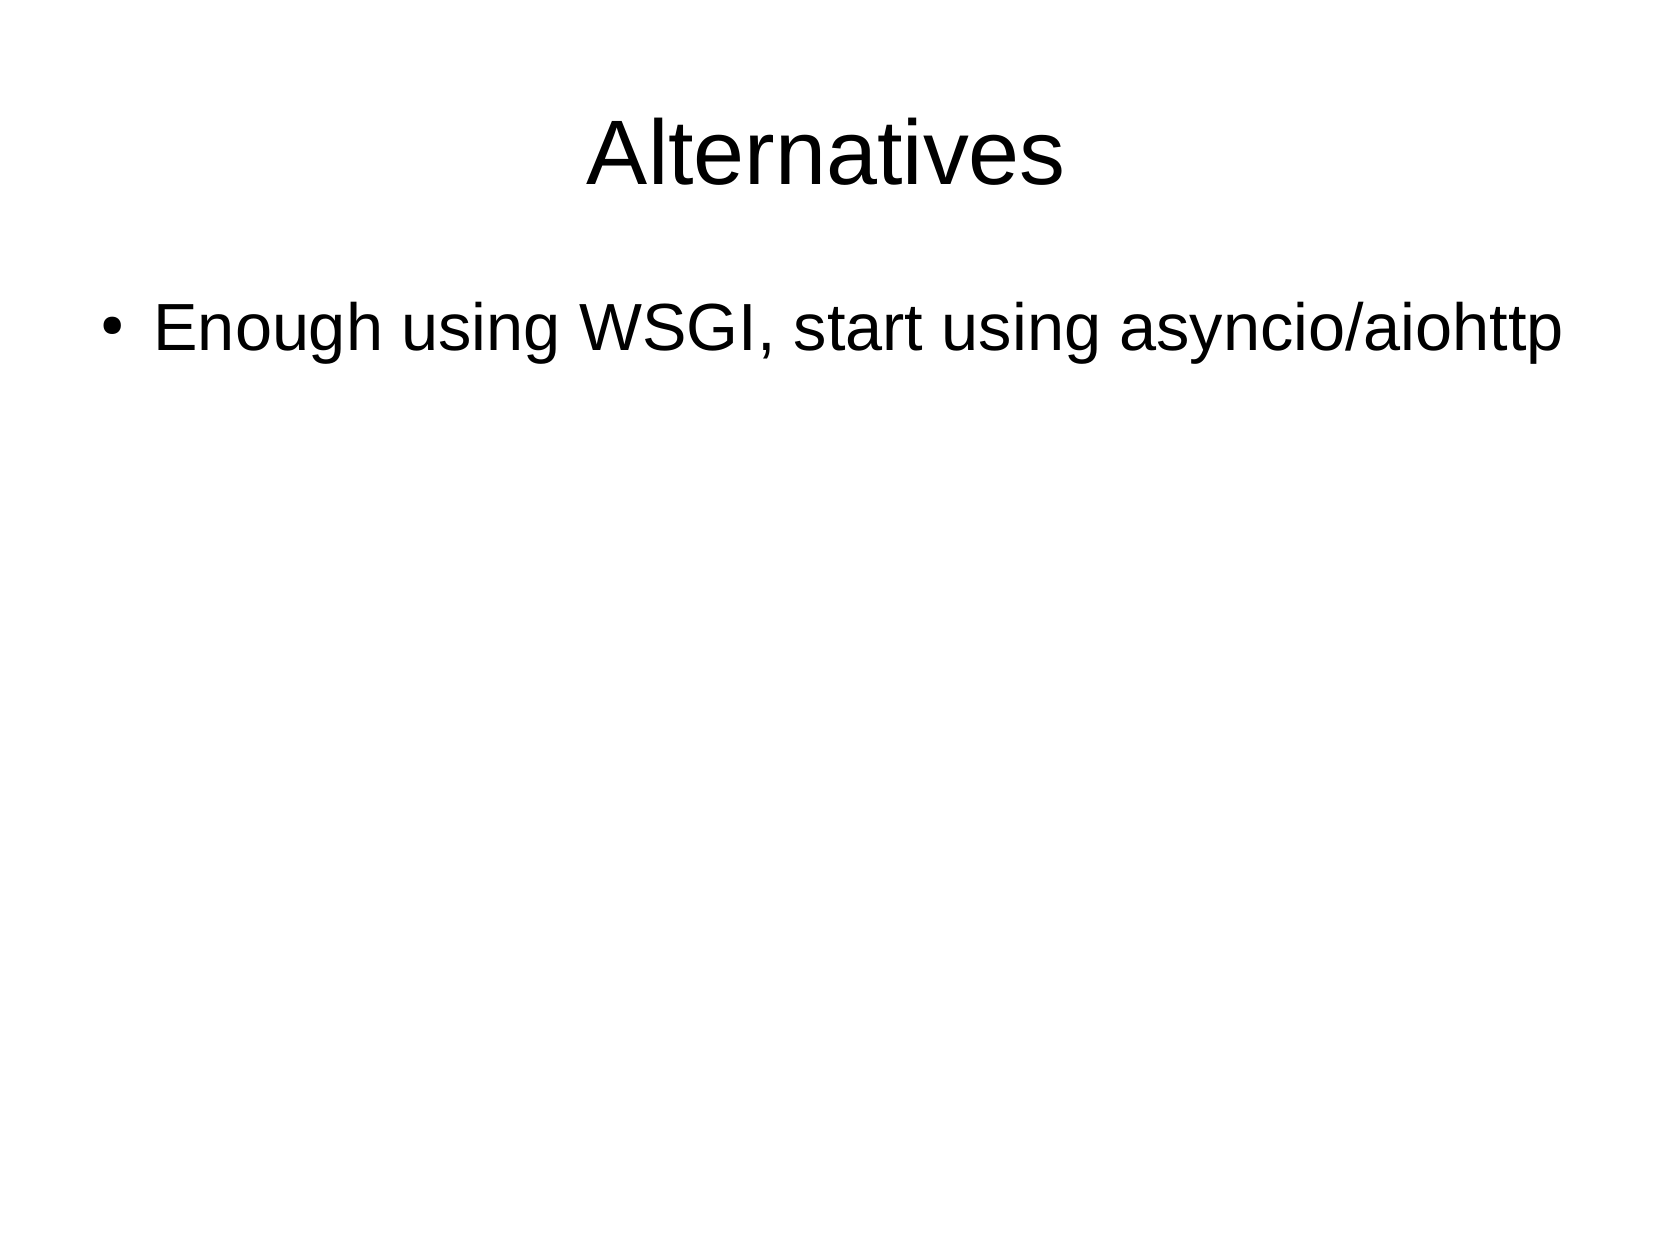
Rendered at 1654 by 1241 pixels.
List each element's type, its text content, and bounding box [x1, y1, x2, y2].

title Alternatives [82, 49, 1571, 257]
list Enough using WSGI, start using asyncio/aiohttp [82, 290, 1571, 1010]
